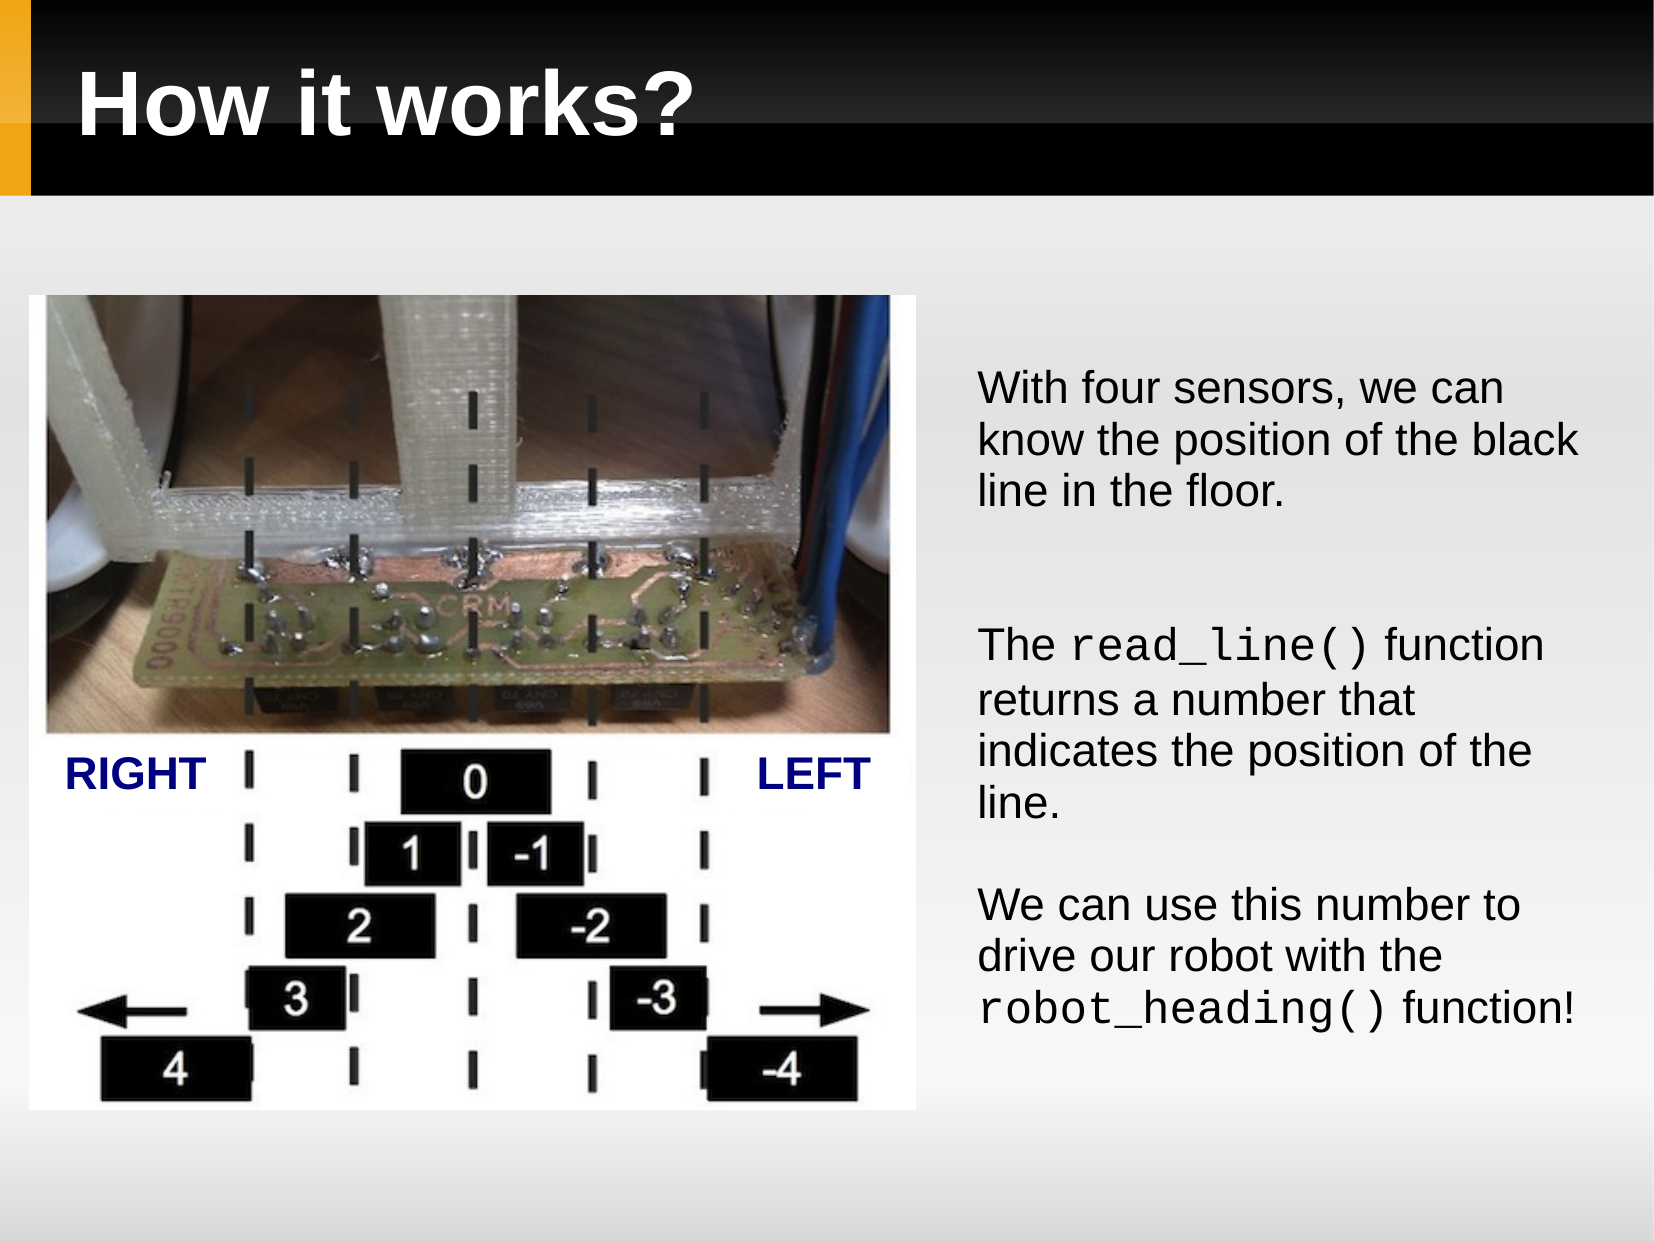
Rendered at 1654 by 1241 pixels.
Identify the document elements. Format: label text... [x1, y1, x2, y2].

picture [0, 0, 1654, 1241]
title How it works? [76, 0, 1565, 208]
text_box LEFT [717, 737, 911, 811]
text_box With four sensors, we can know the position of the black line in the floor. The read_line() function returns a number that indicates the position of the line. We can use this number to drive our robot with the robot_heading() function! [962, 355, 1625, 1093]
text_box RIGHT [39, 737, 232, 811]
